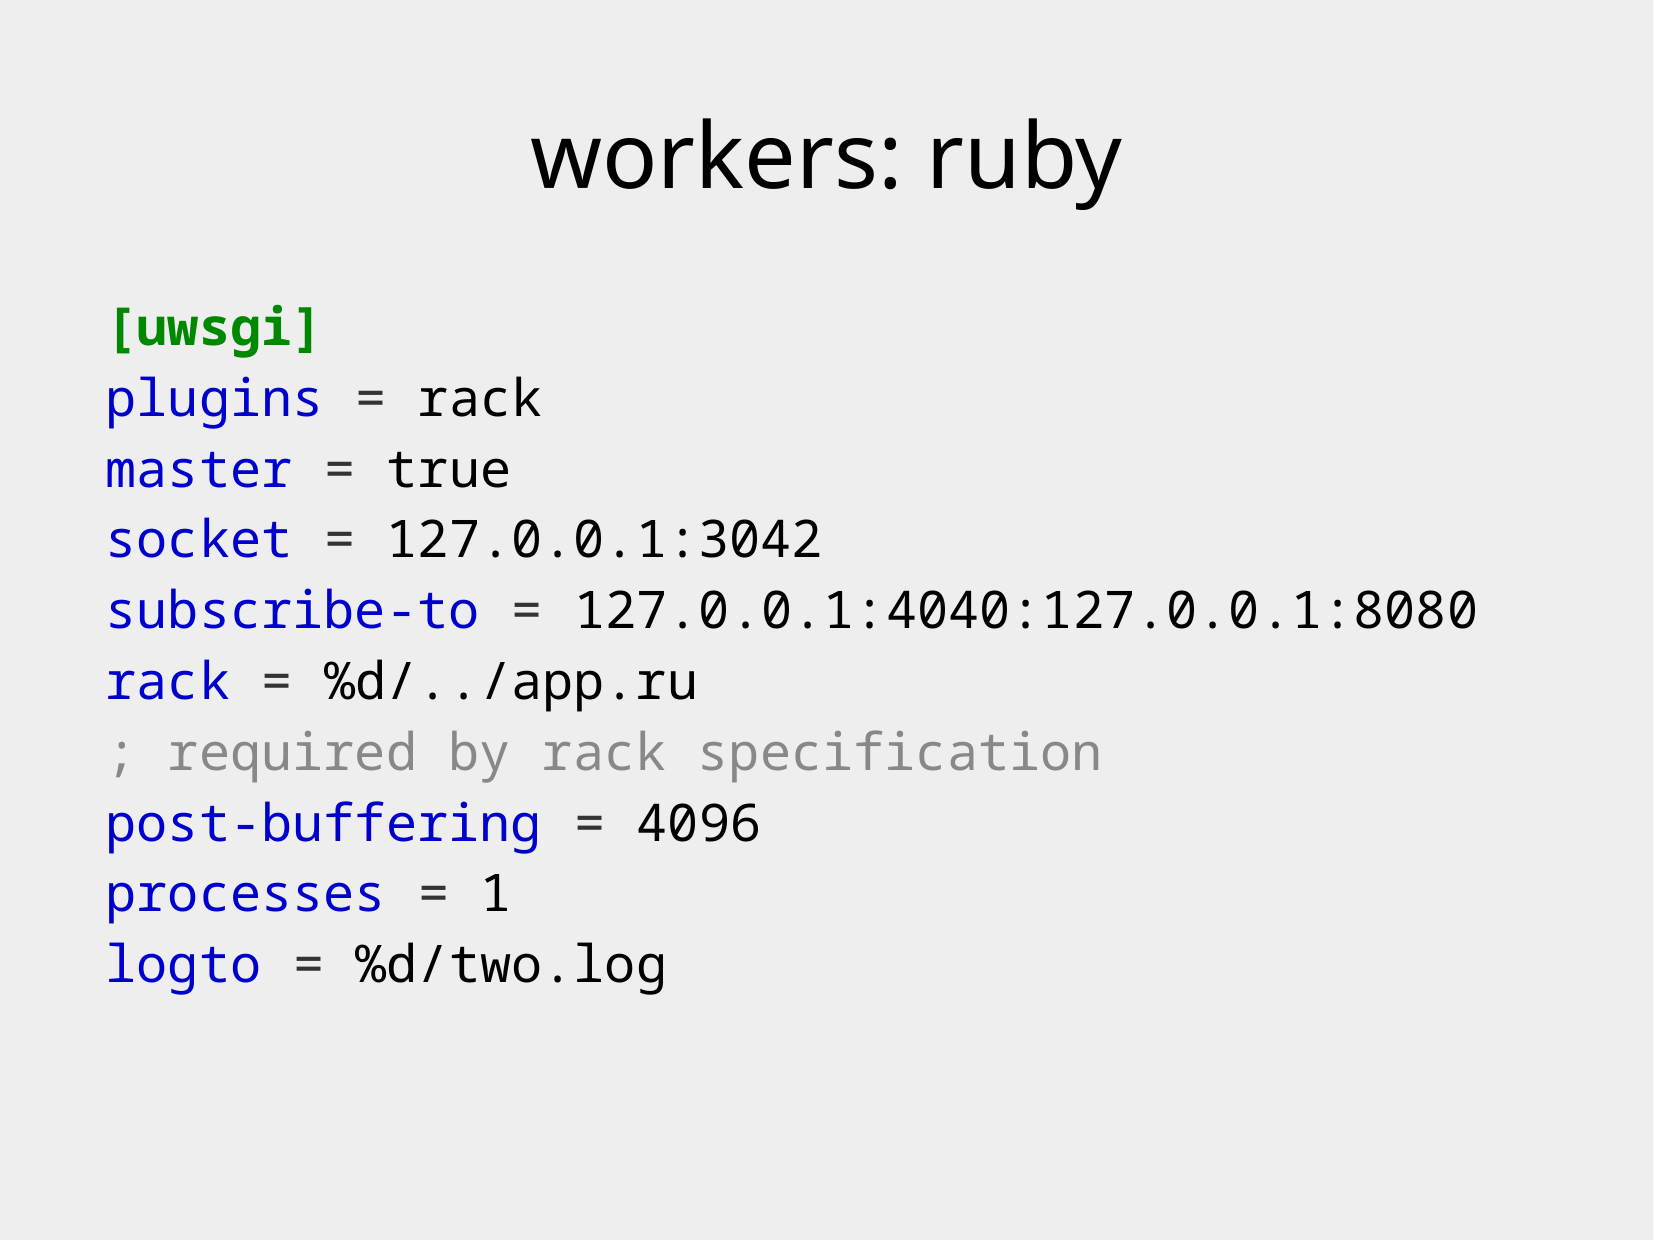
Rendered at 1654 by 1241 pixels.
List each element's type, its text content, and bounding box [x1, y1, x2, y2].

list [uwsgi] plugins = rack master = true socket = 127.0.0.1:3042 subscribe-to = 127.0.0.1:4040:127.0.0.1:8080 rack = %d/../app.ru ; required by rack specification post-buffering = 4096 processes = 1 logto = %d/two.log [82, 290, 1571, 1010]
title workers: ruby [82, 49, 1571, 257]
